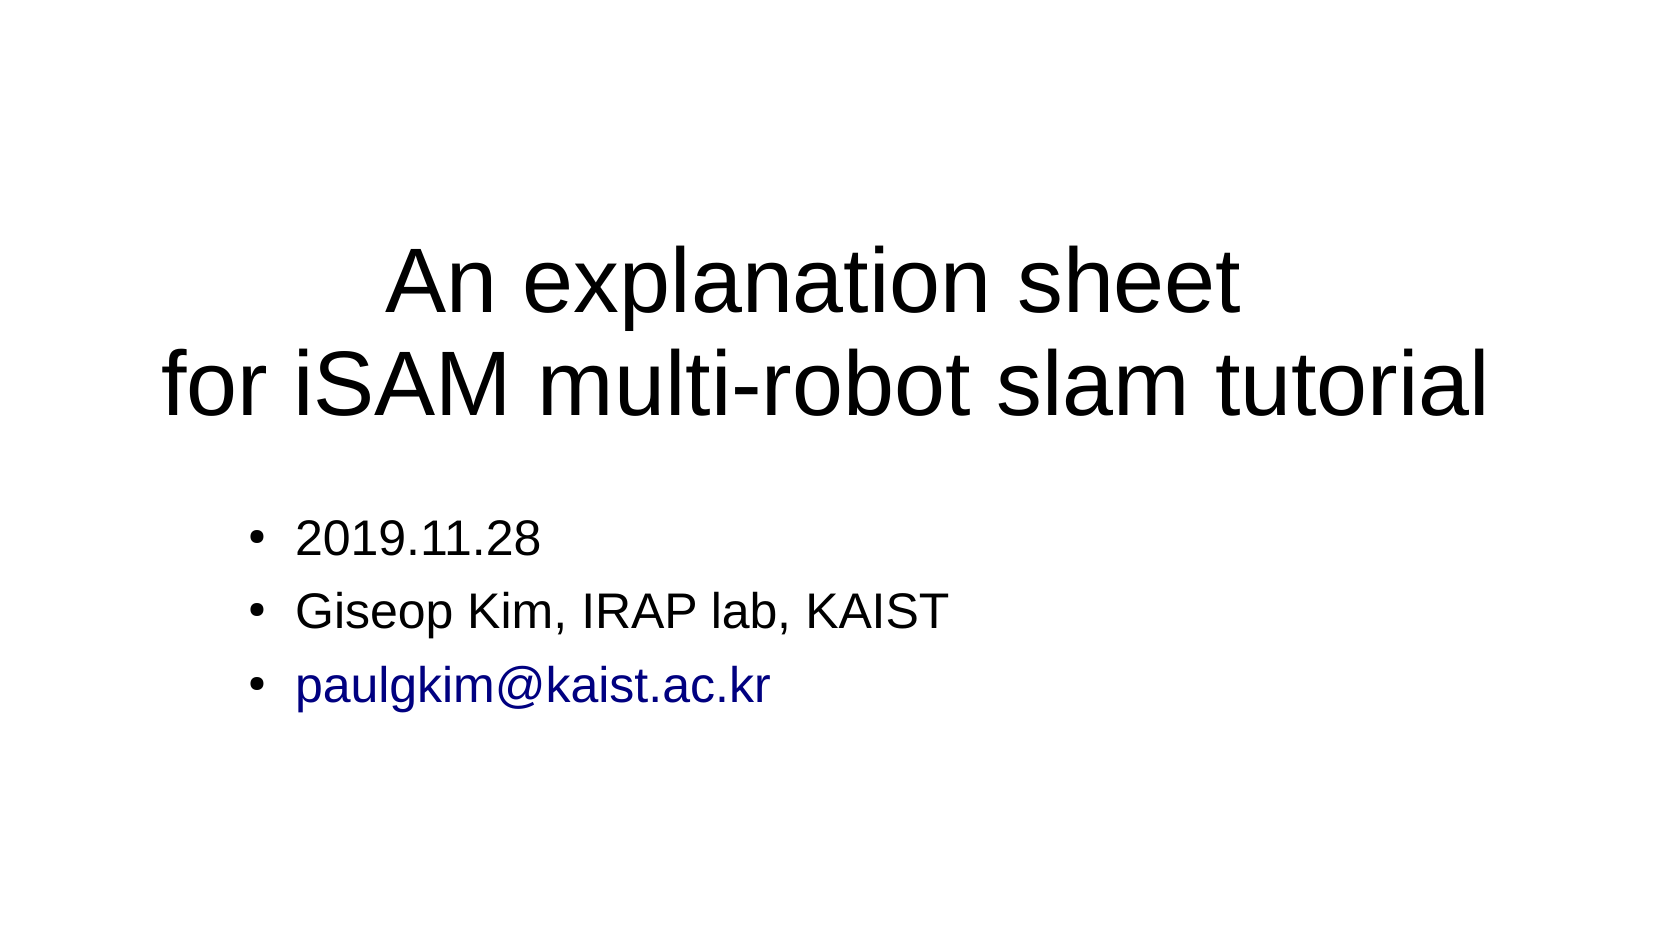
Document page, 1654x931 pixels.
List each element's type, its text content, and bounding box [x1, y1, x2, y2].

title An explanation sheet for iSAM multi-robot slam tutorial [82, 229, 1571, 436]
list 2019.11.28 Giseop Kim, IRAP lab, KAIST paulgkim@kaist.ac.kr [82, 510, 1571, 758]
